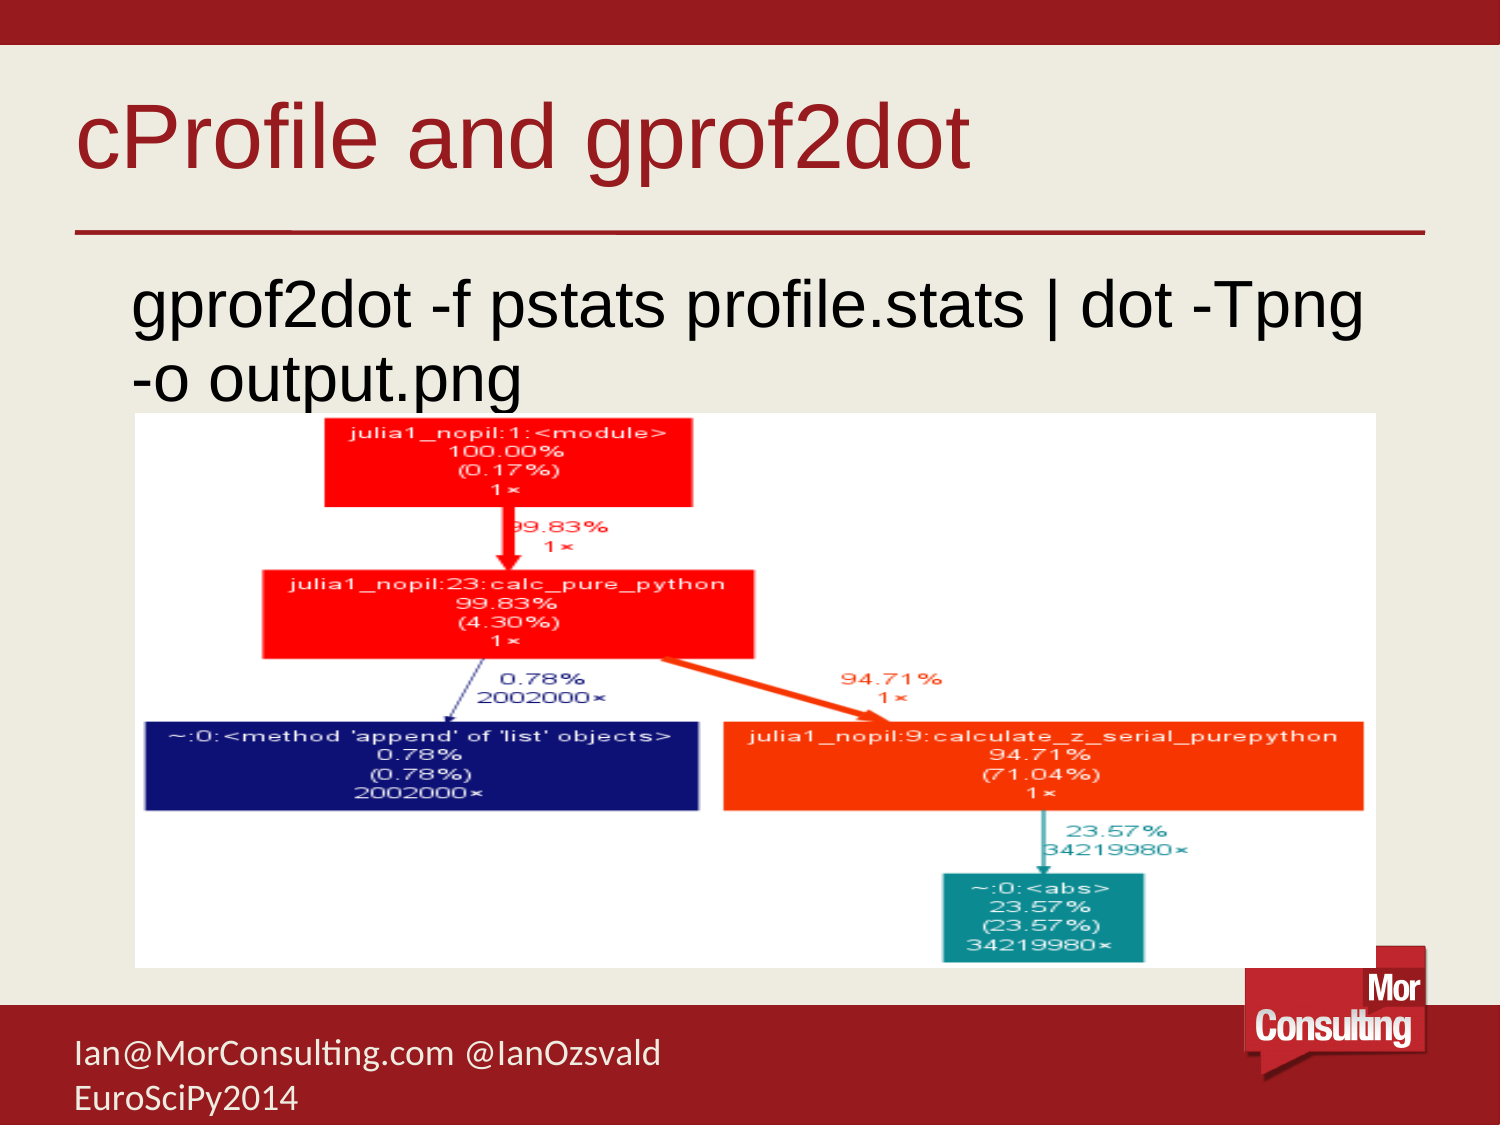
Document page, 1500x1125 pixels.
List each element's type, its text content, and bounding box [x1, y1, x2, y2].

list gprof2dot -f pstats profile.stats | dot -Tpng -o output.png [75, 263, 1395, 916]
picture [135, 413, 1438, 1089]
title cProfile and gprof2dot [74, 44, 1425, 232]
